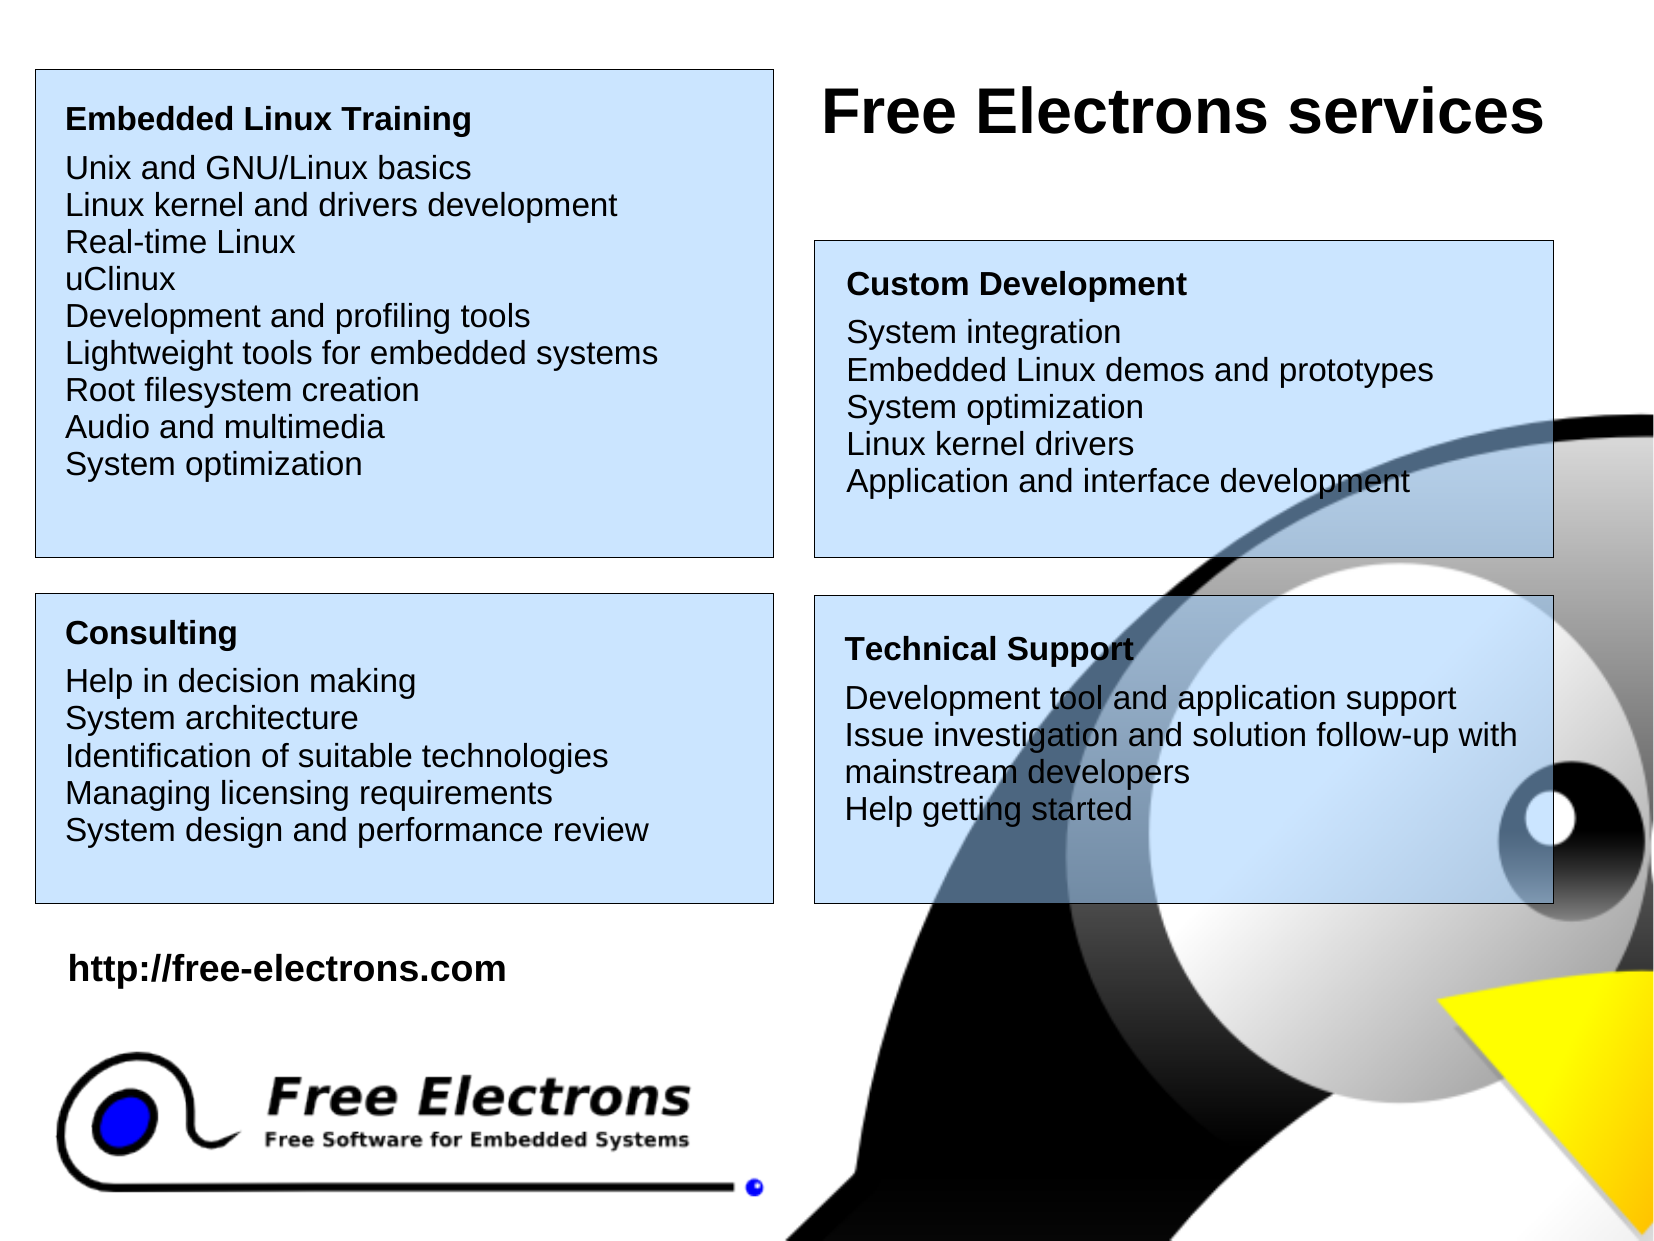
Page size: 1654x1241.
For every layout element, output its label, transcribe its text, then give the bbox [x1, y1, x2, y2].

text_box Technical Support Development tool and application support Issue investigation and solution follow-up with mainstream developers Help getting started [844, 630, 1542, 890]
text_box Free Electrons services [821, 74, 1545, 159]
text_box [35, 593, 774, 904]
picture [36, 411, 1654, 1241]
text_box http://free-electrons.com [67, 947, 508, 996]
text_box Consulting Help in decision making System architecture Identification of suitable technologies Managing licensing requirements System design and performance review [64, 614, 771, 890]
text_box [35, 69, 774, 558]
text_box Embedded Linux Training Unix and GNU/Linux basics Linux kernel and drivers development Real-time Linux uClinux Development and profiling tools Lightweight tools for embedded systems Root filesystem creation Audio and multimedia System optimization [64, 100, 759, 547]
text_box Custom Development System integration Embedded Linux demos and prototypes System optimization Linux kernel drivers Application and interface development [846, 265, 1538, 539]
text_box [814, 595, 1554, 904]
text_box [814, 240, 1554, 558]
